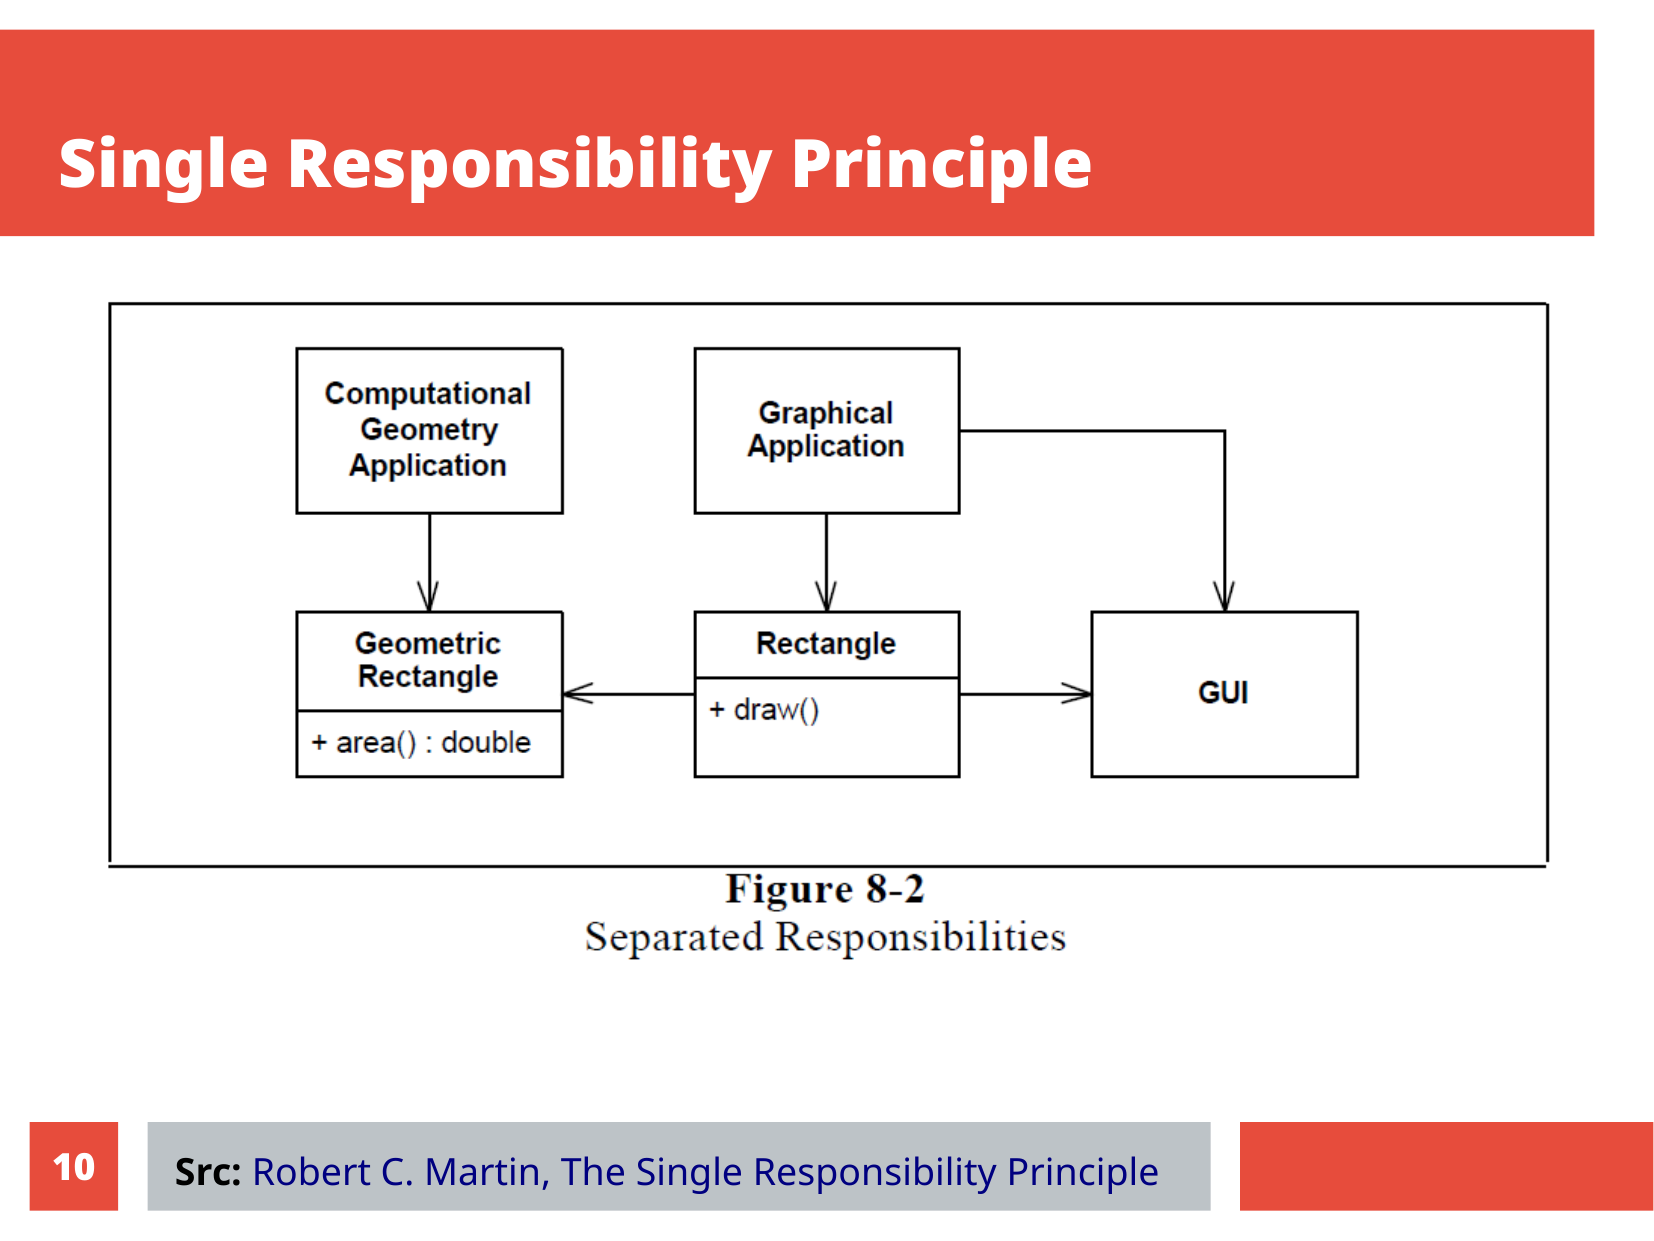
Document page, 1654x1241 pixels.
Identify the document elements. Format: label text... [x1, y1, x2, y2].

title Single Responsibility Principle [59, 59, 1595, 207]
text_box Src: Robert C. Martin, The Single Responsibility Principle [160, 1138, 1642, 1201]
picture [0, 262, 1654, 1000]
